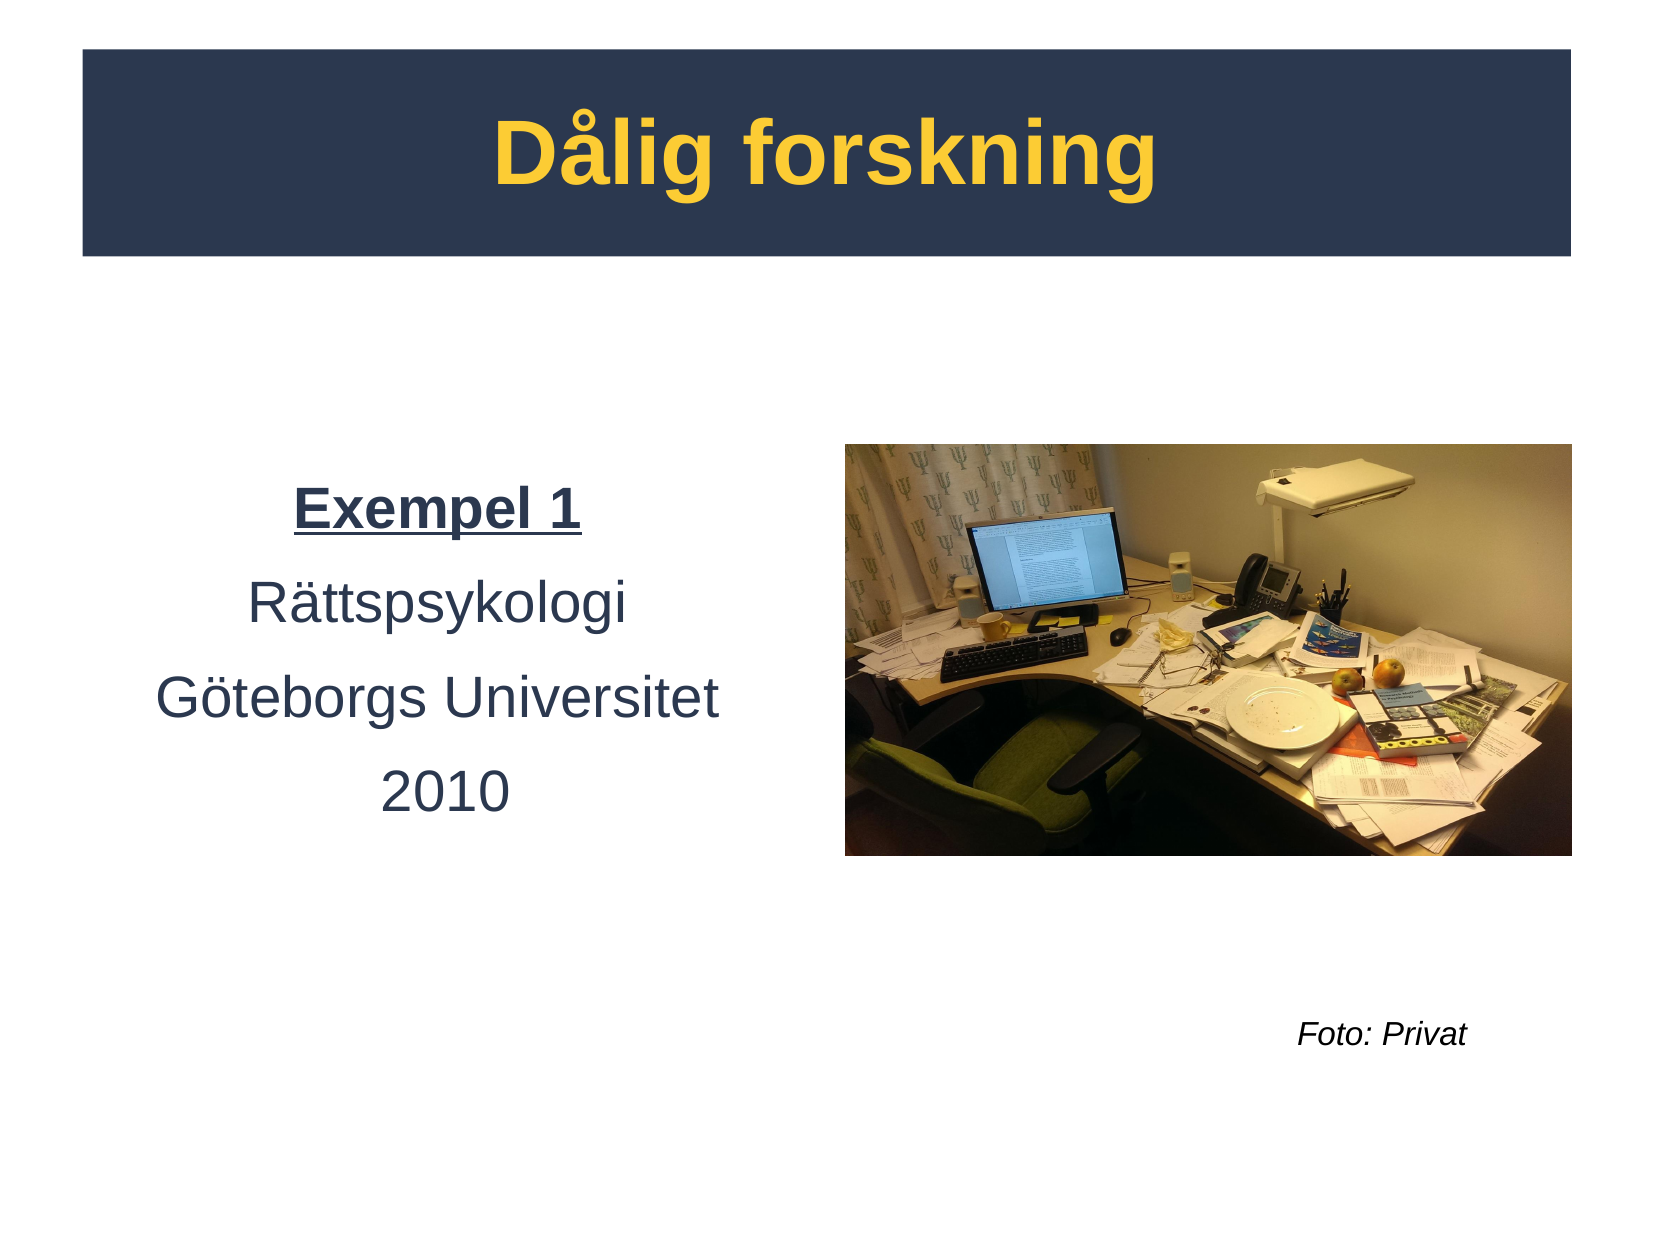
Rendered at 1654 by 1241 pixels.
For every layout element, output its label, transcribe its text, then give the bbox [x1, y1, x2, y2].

text_box Foto: Privat [1134, 1015, 1560, 1068]
picture [845, 444, 1572, 856]
title Dålig forskning [82, 49, 1571, 257]
list Exempel 1 Rättspsykologi Göteborgs Universitet 2010 [82, 290, 809, 1010]
